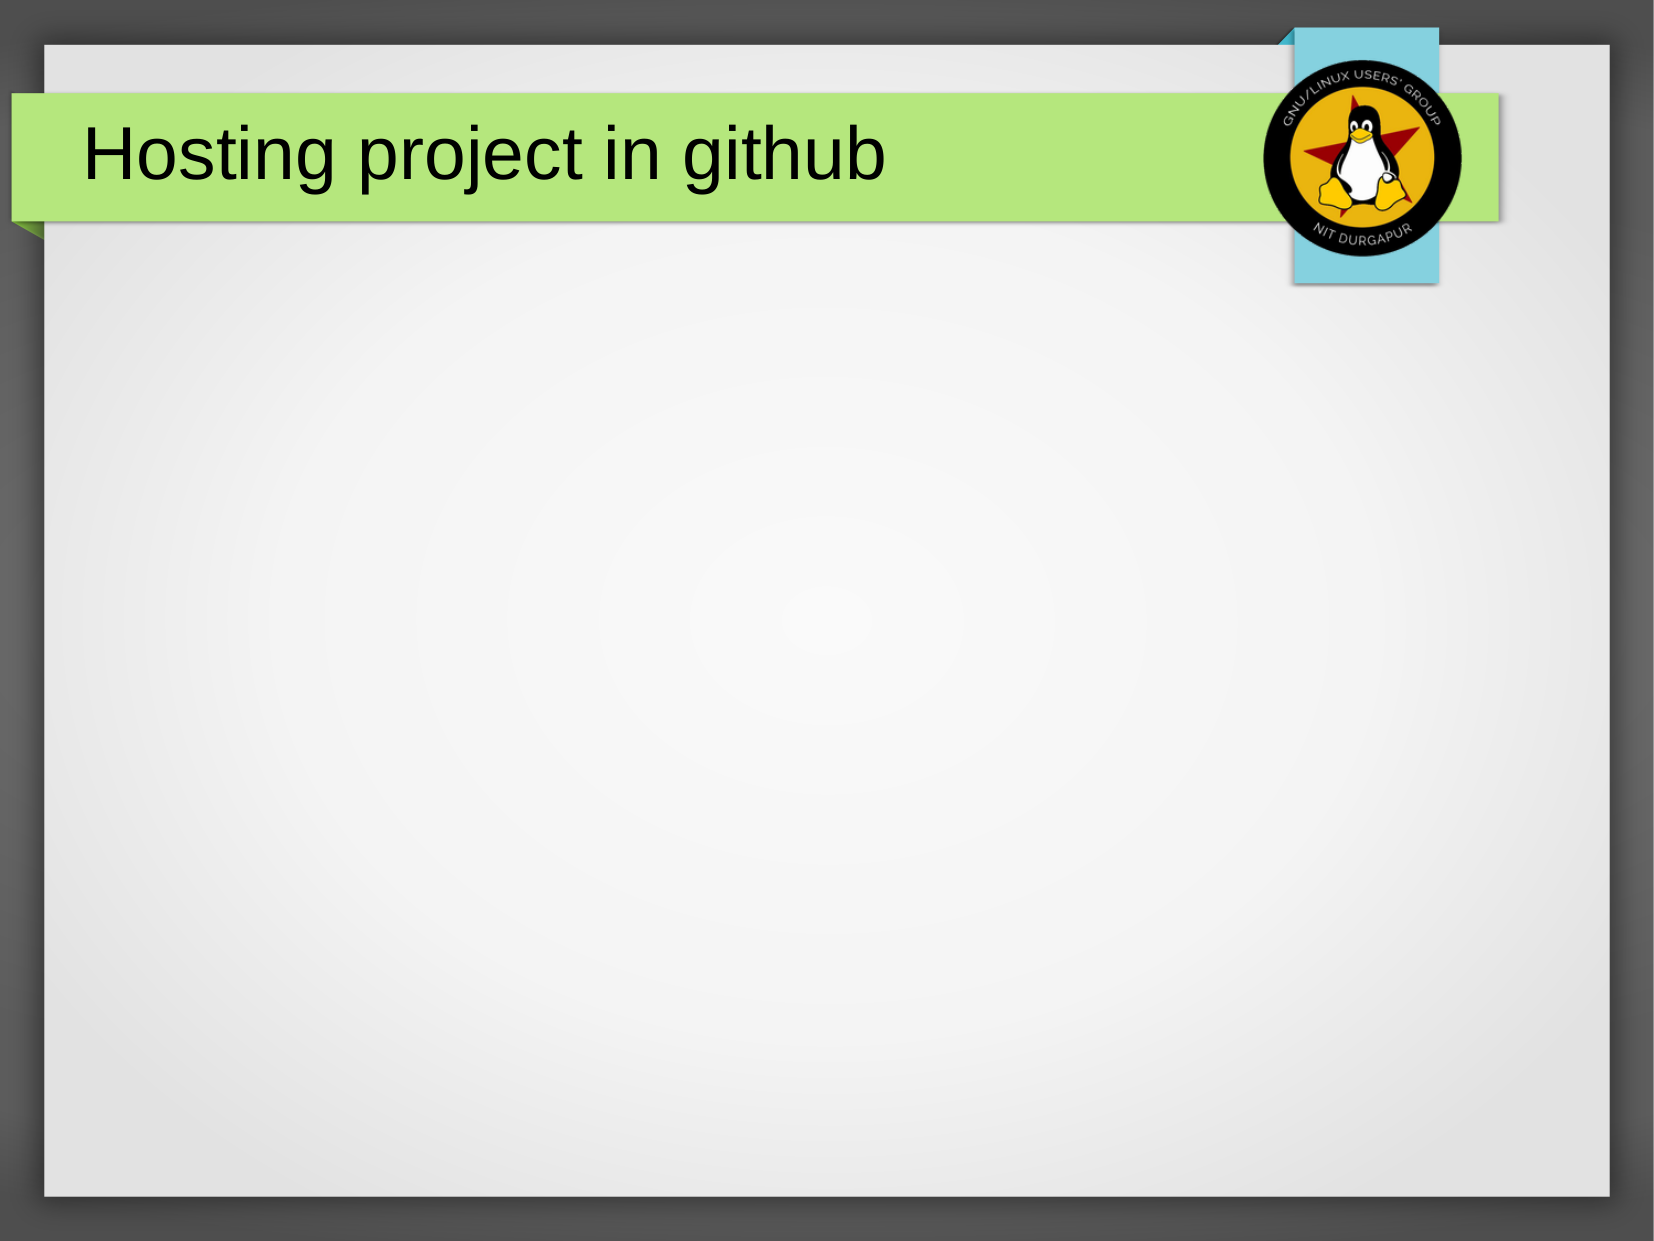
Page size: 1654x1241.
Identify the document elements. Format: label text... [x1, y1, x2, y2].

title Hosting project in github [82, 94, 1263, 213]
picture [0, 0, 1654, 1241]
